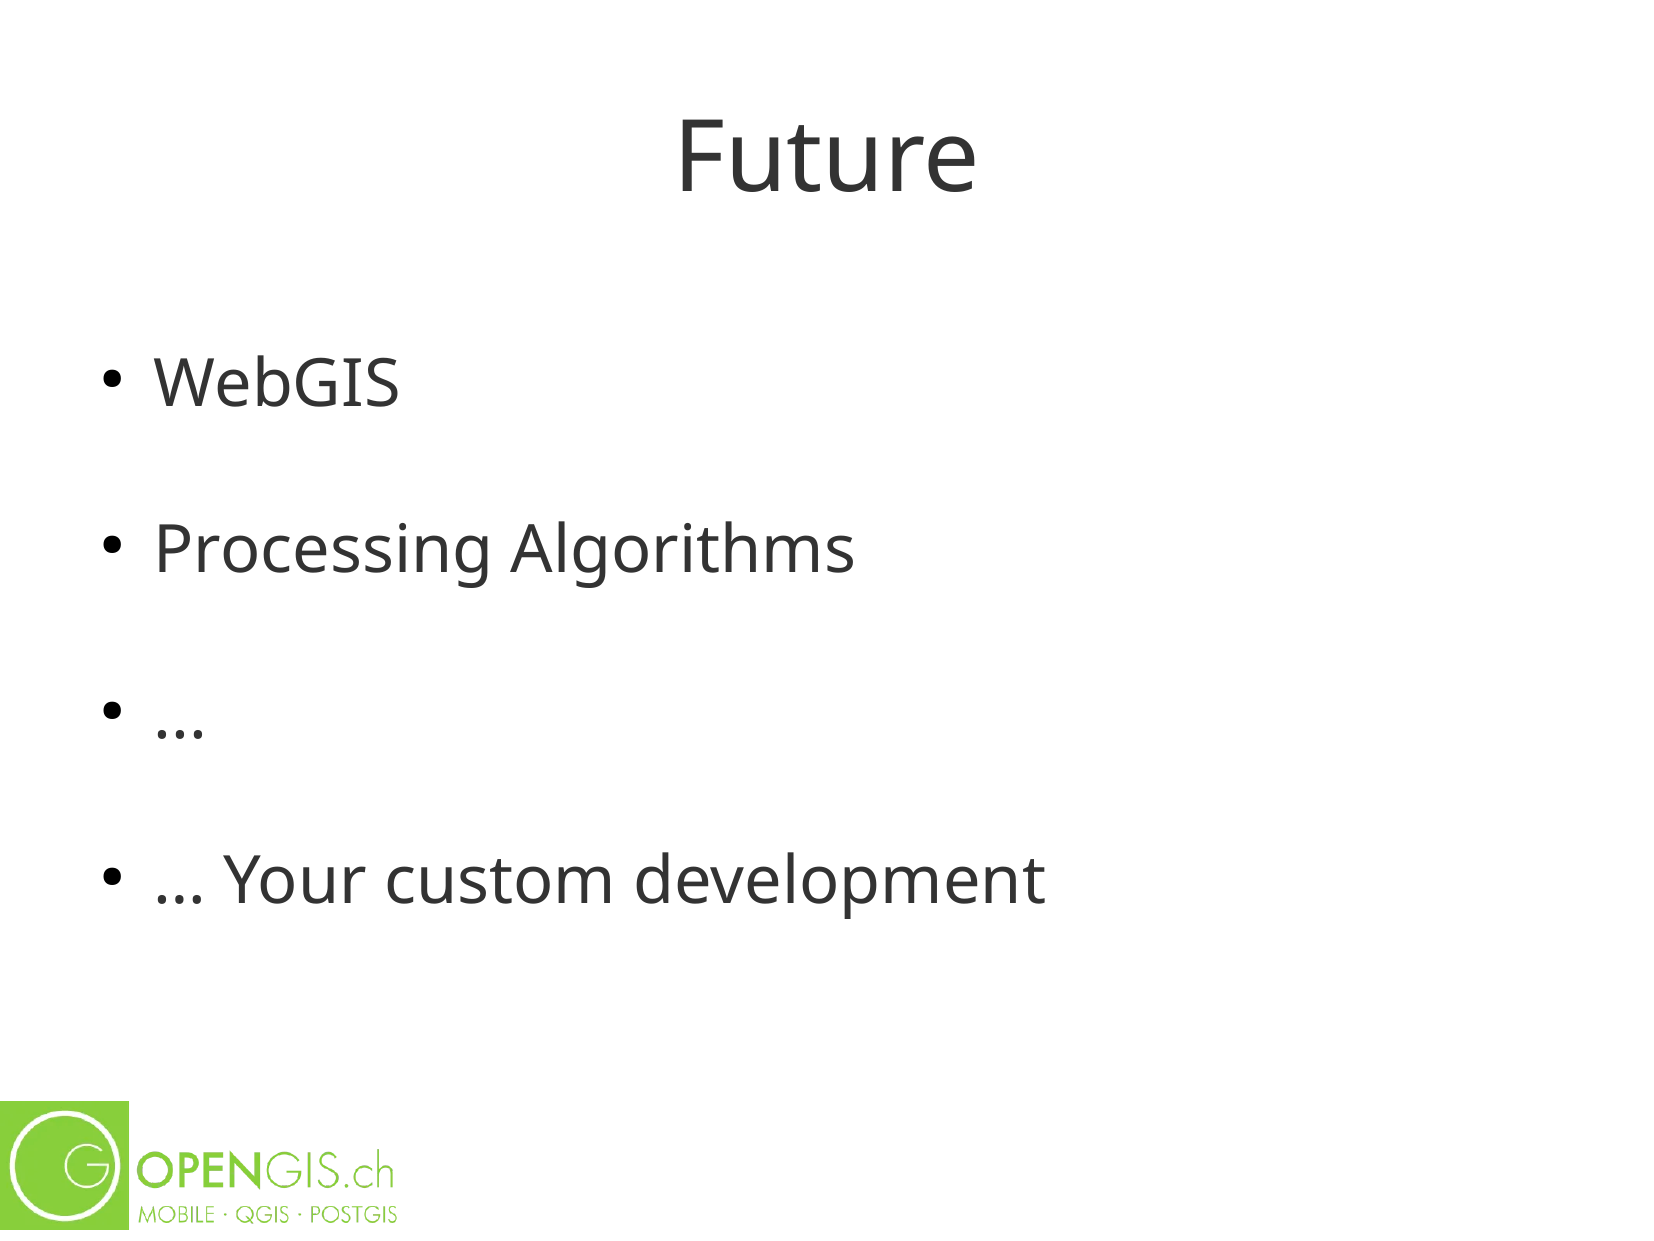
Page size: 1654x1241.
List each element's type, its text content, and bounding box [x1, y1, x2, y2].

title Future [82, 49, 1571, 257]
list WebGIS Processing Algorithms ... … Your custom development [82, 290, 1571, 1010]
picture [0, 1101, 406, 1230]
